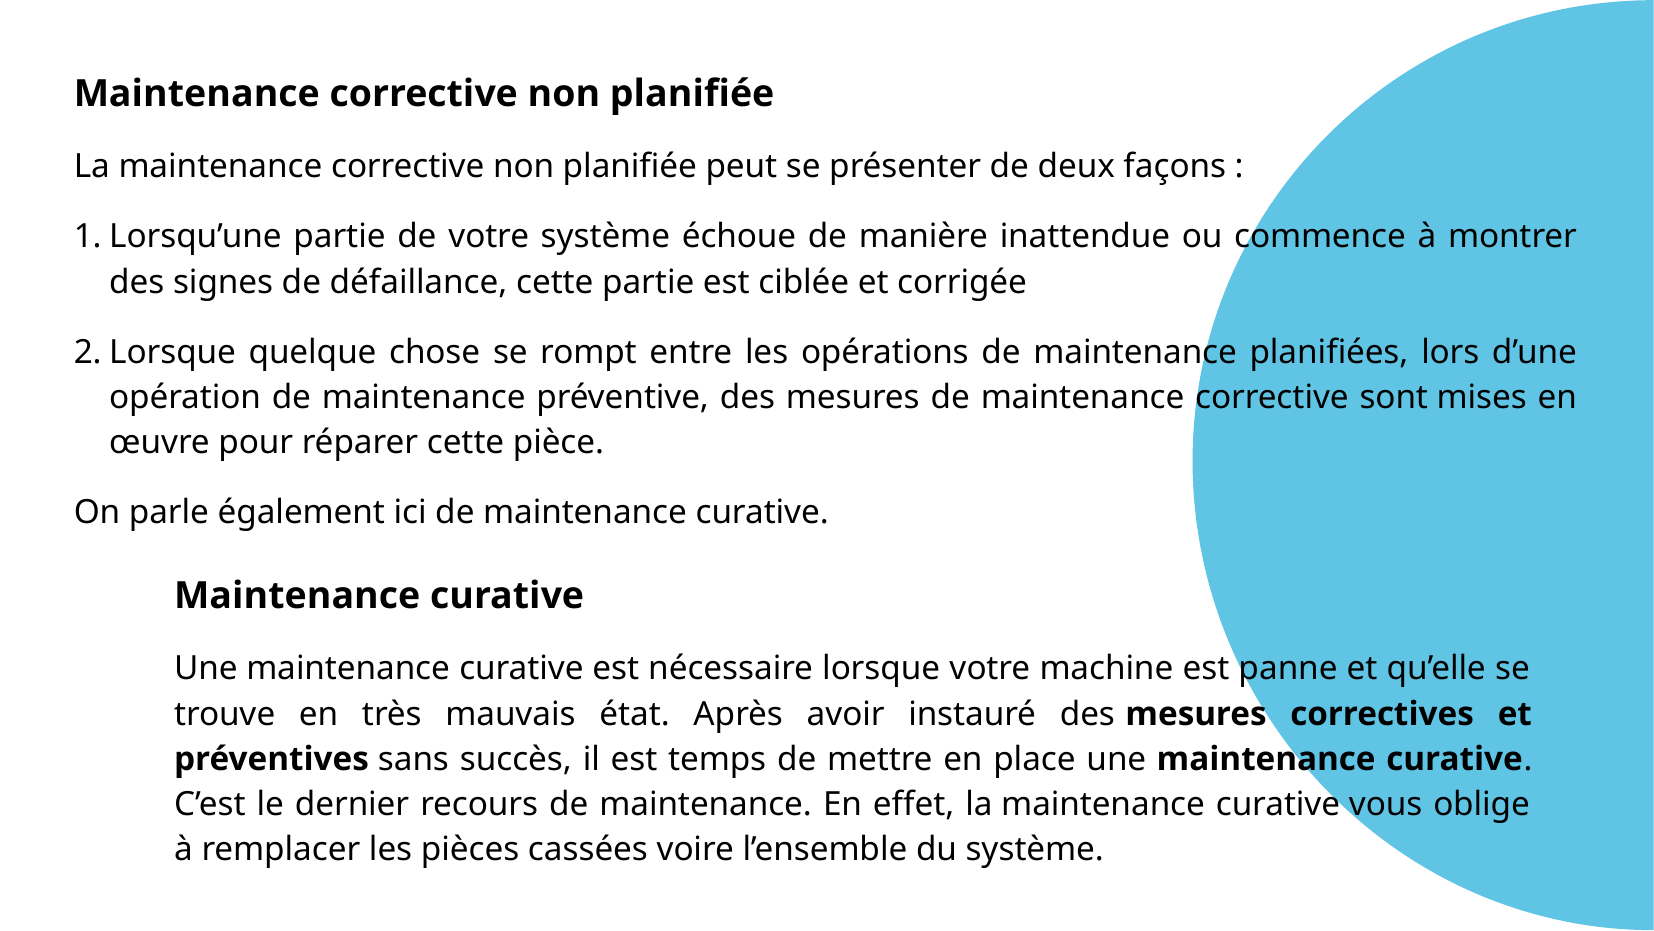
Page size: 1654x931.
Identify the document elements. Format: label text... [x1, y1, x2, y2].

text_box Maintenance corrective non planifiée La maintenance corrective non planifiée peut se présenter de deux façons : Lorsqu’une partie de votre système échoue de manière inattendue ou commence à montrer des signes de défaillance, cette partie est ciblée et corrigée Lorsque quelque chose se rompt entre les opérations de maintenance planifiées, lors d’une opération de maintenance préventive, des mesures de maintenance corrective sont mises en œuvre pour réparer cette pièce. On parle également ici de maintenance curative. [59, 59, 1595, 541]
text_box Maintenance curative Une maintenance curative est nécessaire lorsque votre machine est panne et qu’elle se trouve en très mauvais état. Après avoir instauré des mesures correctives et préventives sans succès, il est temps de mettre en place une maintenance curative. C’est le dernier recours de maintenance. En effet, la maintenance curative vous oblige à remplacer les pièces cassées voire l’ensemble du système. [159, 561, 1548, 878]
